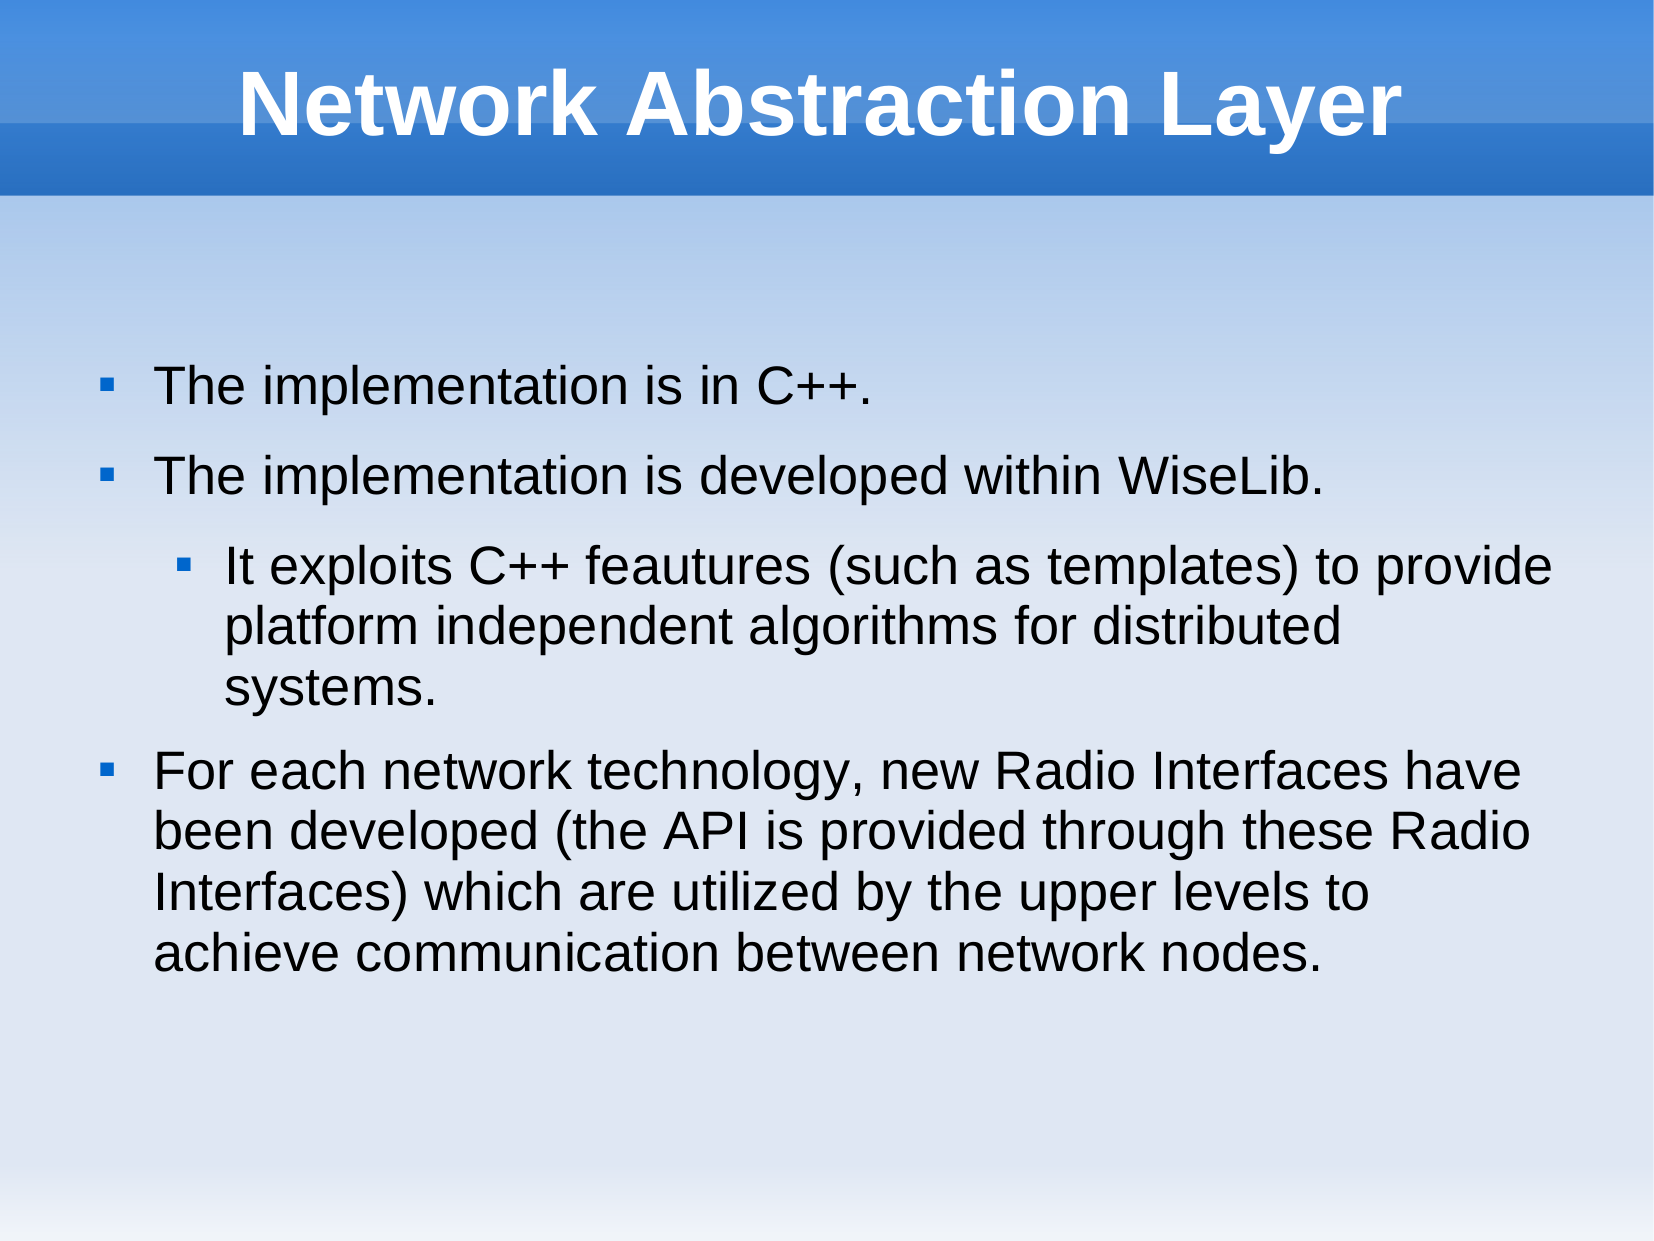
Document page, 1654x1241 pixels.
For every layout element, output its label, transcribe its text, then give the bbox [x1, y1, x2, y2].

picture [0, 0, 1654, 1241]
title Network Abstraction Layer [76, 0, 1565, 208]
list The implementation is in C++. The implementation is developed within WiseLib. It exploits C++ feautures (such as templates) to provide platform independent algorithms for distributed systems. For each network technology, new Radio Interfaces have been developed (the API is provided through these Radio Interfaces) which are utilized by the upper levels to achieve communication between network nodes. [82, 355, 1571, 1043]
